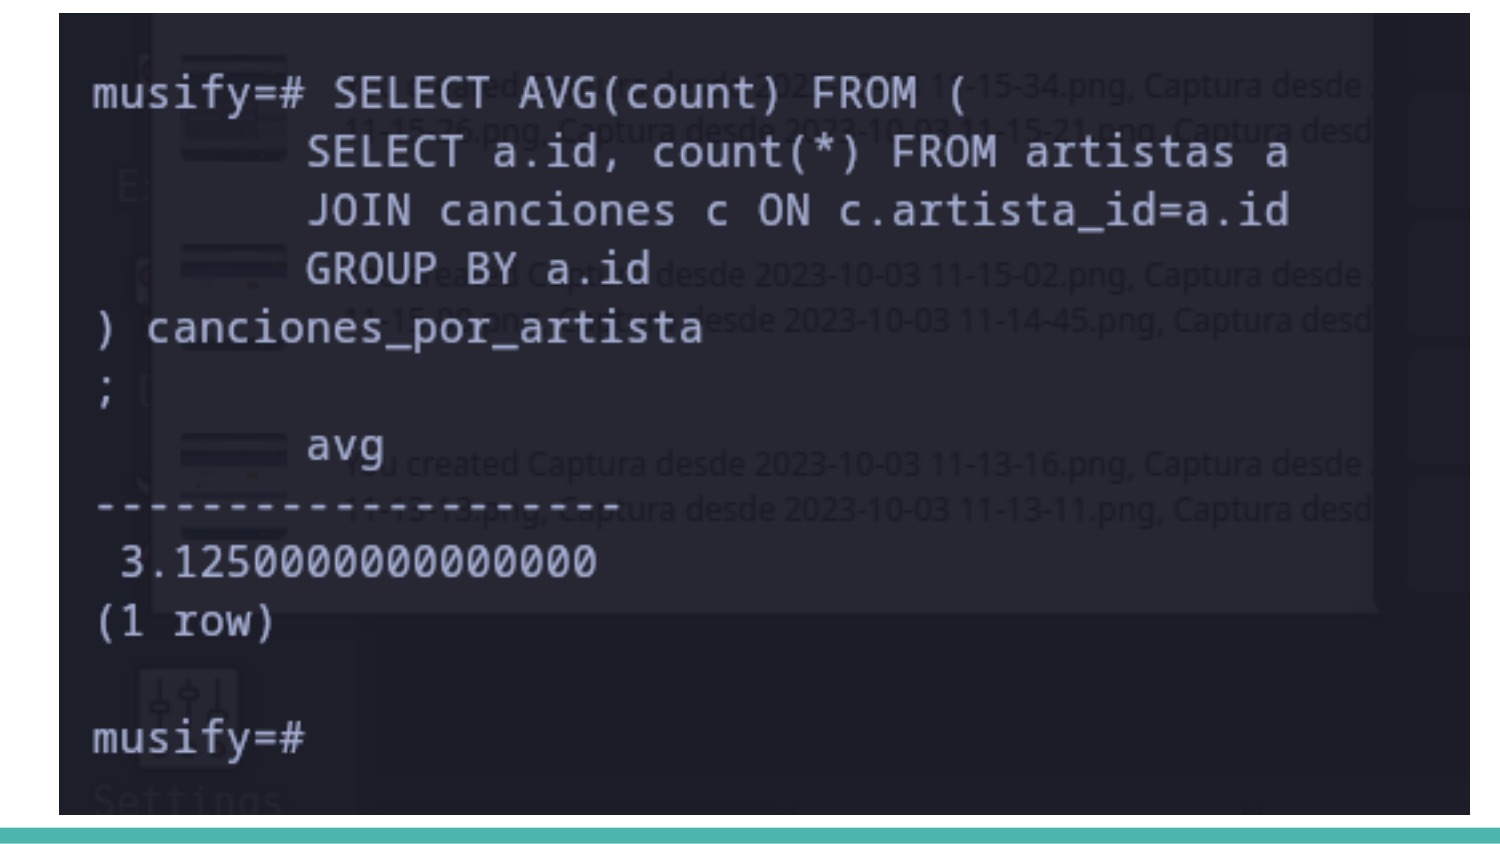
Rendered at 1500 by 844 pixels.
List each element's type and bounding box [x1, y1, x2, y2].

picture [59, 13, 1470, 815]
